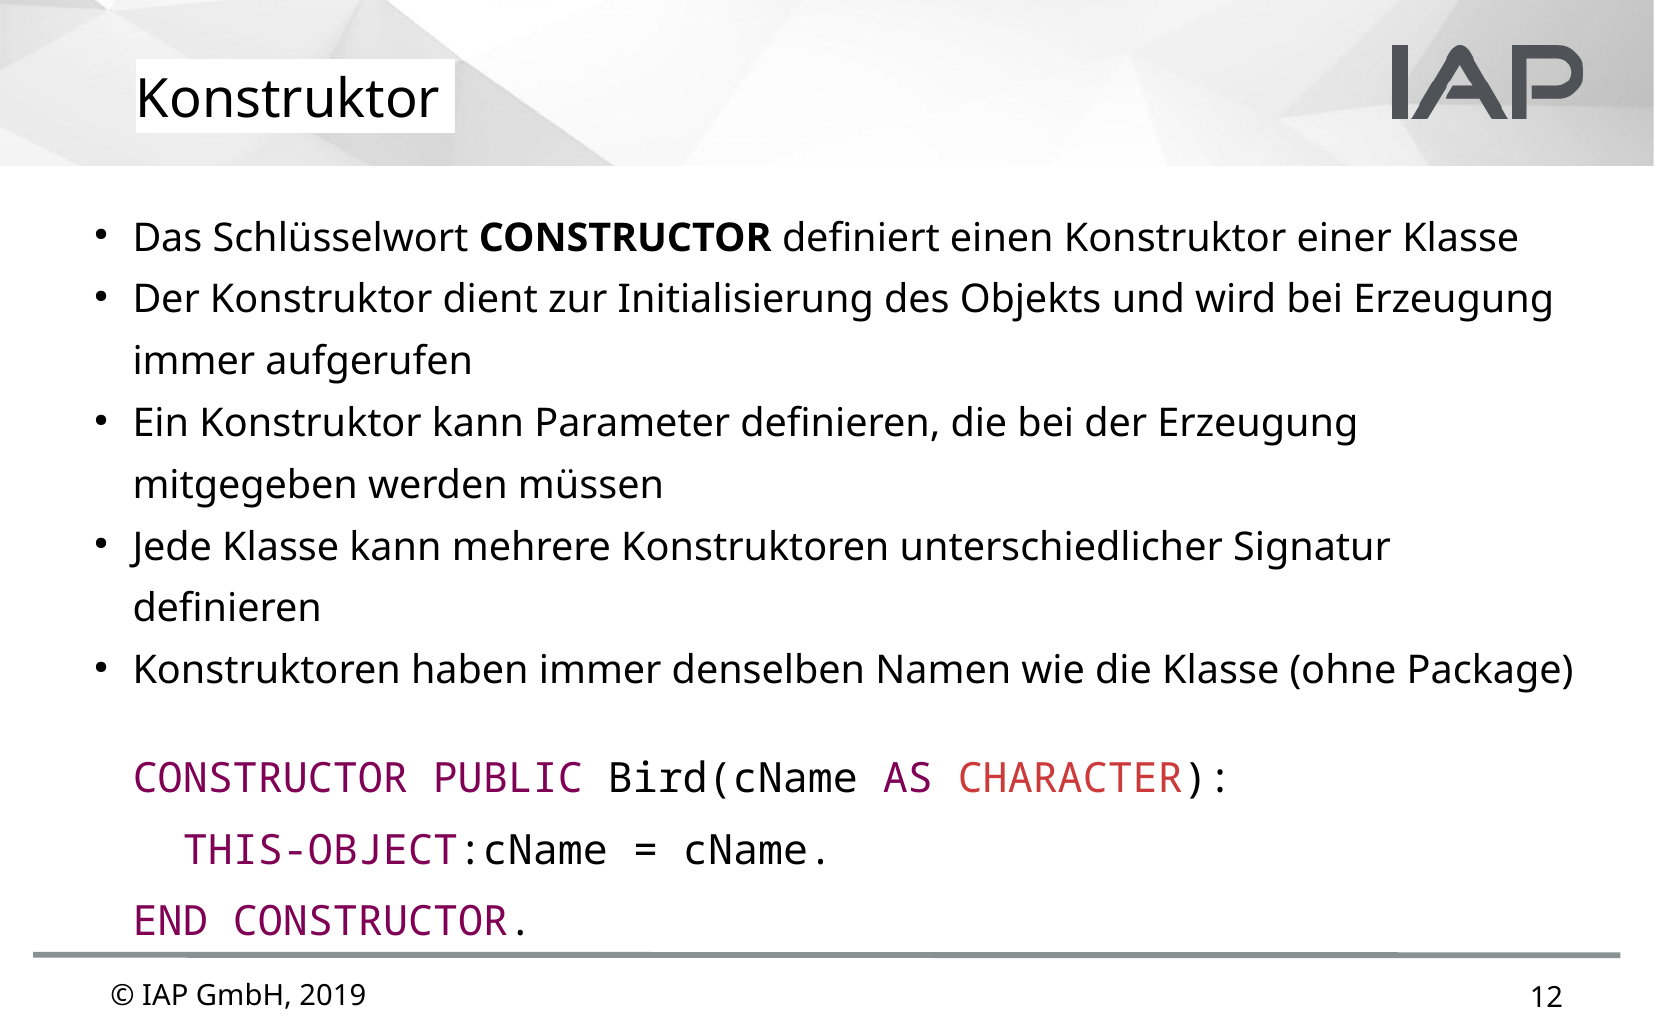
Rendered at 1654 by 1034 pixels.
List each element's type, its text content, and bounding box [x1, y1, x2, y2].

text_box CONSTRUCTOR PUBLIC Bird(cName AS CHARACTER): THIS-OBJECT:cName = cName. END CONSTRUCTOR. [118, 732, 1595, 916]
list Das Schlüsselwort CONSTRUCTOR definiert einen Konstruktor einer Klasse Der Konstruktor dient zur Initialisierung des Objekts und wird bei Erzeugung immer aufgerufen Ein Konstruktor kann Parameter definieren, die bei der Erzeugung mitgegeben werden müssen Jede Klasse kann mehrere Konstruktoren unterschiedlicher Signatur definieren Konstruktoren haben immer denselben Namen wie die Klasse (ohne Package) [76, 200, 1589, 895]
title Konstruktor [135, 41, 1264, 152]
picture [0, 0, 1654, 166]
